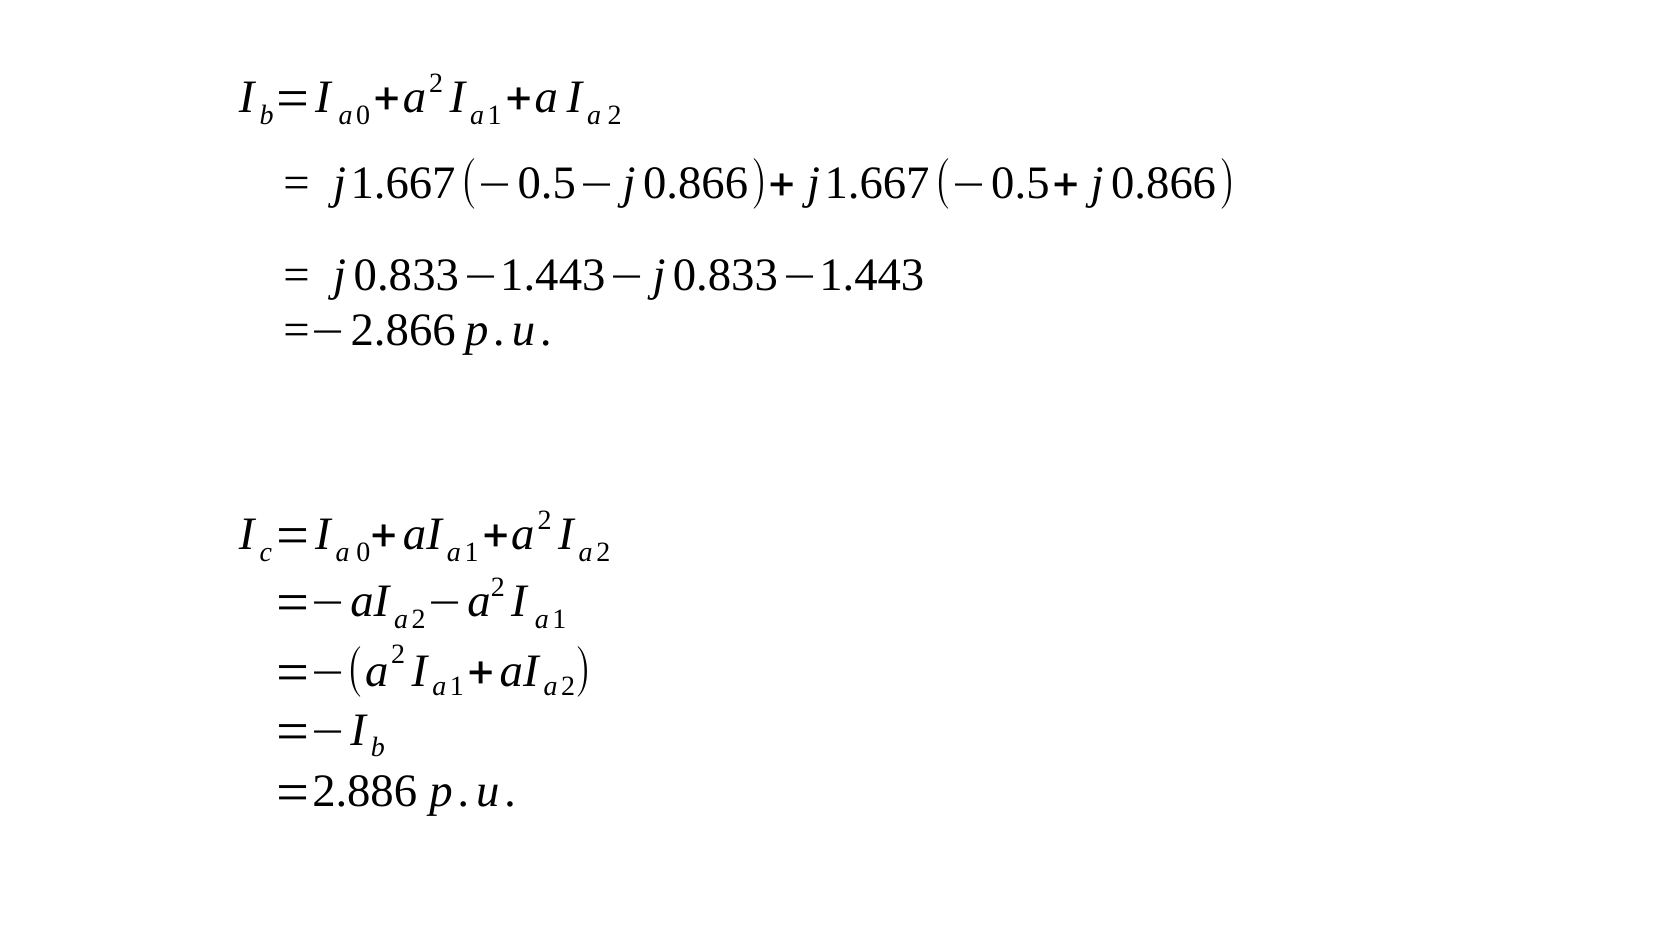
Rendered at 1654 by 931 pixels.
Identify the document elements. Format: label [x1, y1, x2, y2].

chart [271, 249, 937, 356]
chart [224, 66, 632, 132]
chart [271, 154, 1246, 212]
chart [224, 503, 623, 817]
